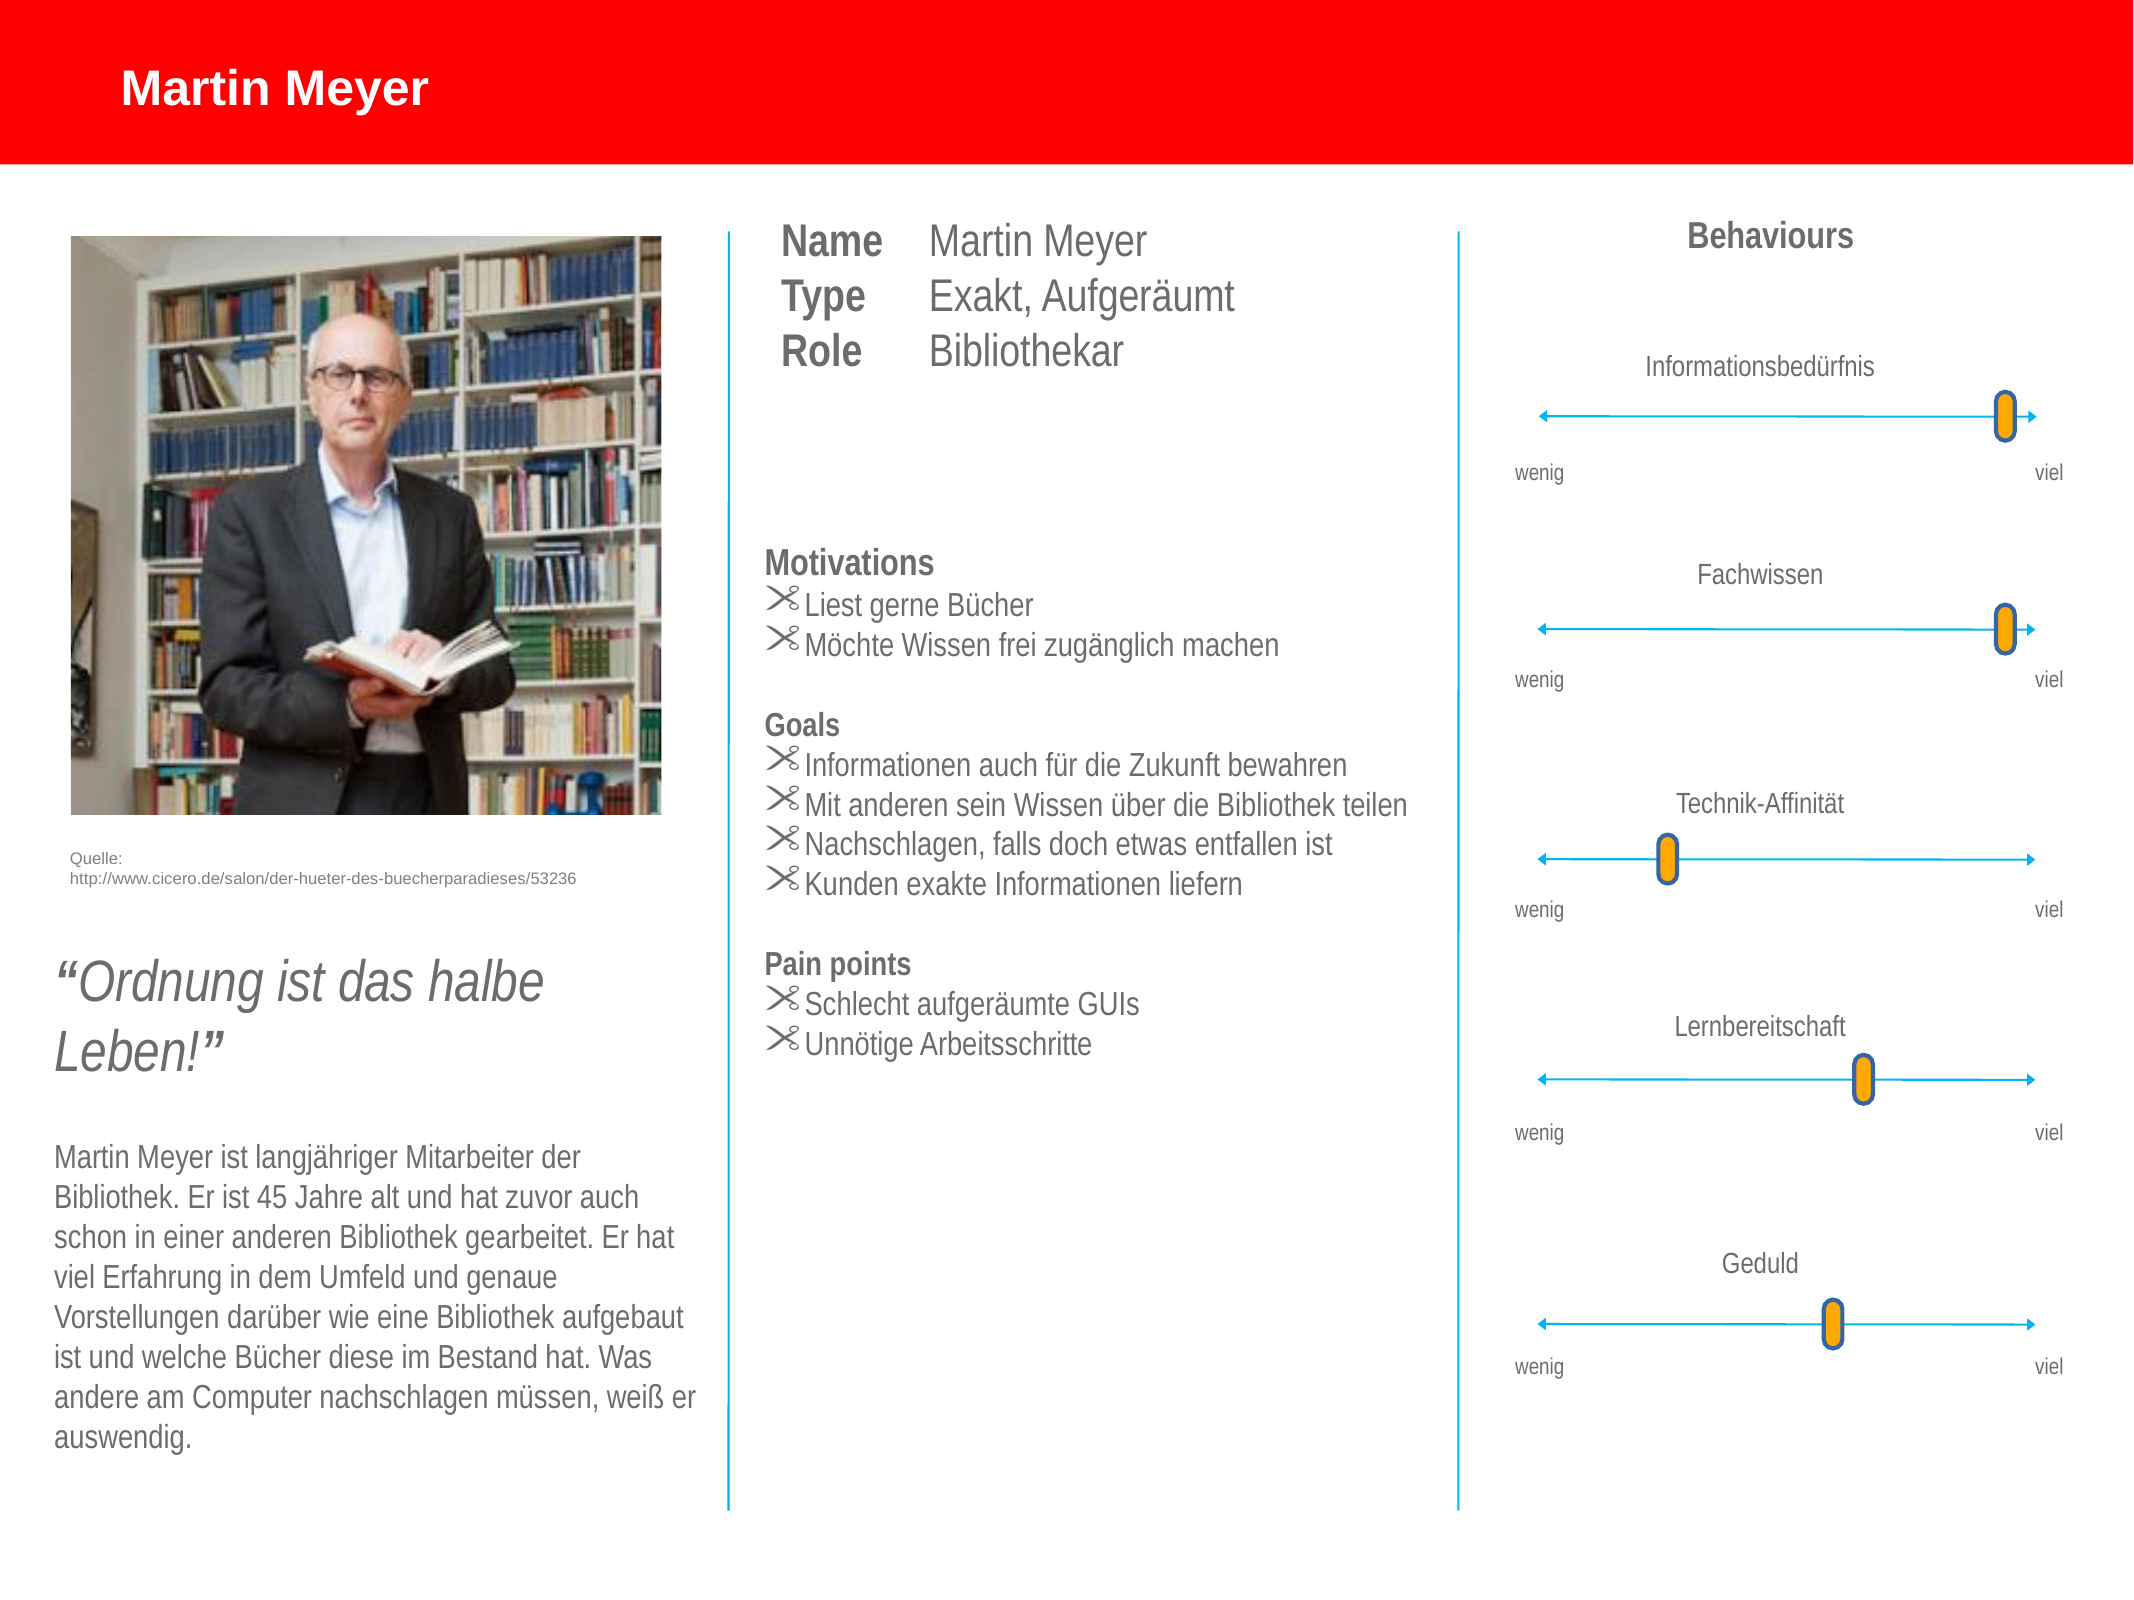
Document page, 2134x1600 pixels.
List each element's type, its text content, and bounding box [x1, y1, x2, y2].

text_box “Ordnung ist das halbe Leben!” [54, 943, 698, 1084]
text_box wenig [1515, 891, 1749, 925]
text_box [1996, 604, 2015, 654]
text_box Fachwissen [1510, 551, 2011, 593]
text_box wenig [1515, 661, 1749, 695]
text_box Quelle: http://www.cicero.de/salon/der-hueter-des-buecherparadieses/53236 [55, 840, 650, 894]
text_box Name Martin Meyer Type Exakt, Aufgeräumt Role Bibliothekar [781, 210, 1513, 376]
text_box [1823, 1299, 1843, 1349]
picture [70, 236, 662, 815]
text_box viel [1805, 661, 2064, 695]
text_box [1854, 1054, 1873, 1104]
text_box Technik-Affinität [1510, 781, 2011, 823]
text_box Martin Meyer [120, 55, 443, 116]
text_box wenig [1515, 1349, 1749, 1382]
text_box [1996, 391, 2015, 441]
text_box Motivations Liest gerne Bücher Möchte Wissen frei zugänglich machen Goals Informationen auch für die Zukunft bewahren Mit anderen sein Wissen über die Bibliothek teilen Nachschlagen, falls doch etwas entfallen ist Kunden exakte Informationen liefern Pain points Schlecht aufgeräumte GUIs Unnötige Arbeitsschritte [764, 477, 1444, 1123]
text_box wenig [1515, 454, 1749, 488]
text_box Behaviours [1511, 210, 2030, 256]
text_box wenig [1515, 1114, 1749, 1147]
text_box viel [1805, 1114, 2064, 1147]
text_box viel [1805, 454, 2064, 488]
text_box viel [1805, 891, 2064, 925]
text_box Geduld [1510, 1240, 2011, 1282]
text_box Martin Meyer ist langjähriger Mitarbeiter der Bibliothek. Er ist 45 Jahre alt und hat zuvor auch schon in einer anderen Bibliothek gearbeitet. Er hat viel Erfahrung in dem Umfeld und genaue Vorstellungen darüber wie eine Bibliothek aufgebaut ist und welche Bücher diese im Bestand hat. Was andere am Computer nachschlagen müssen, weiß er auswendig. [54, 1135, 698, 1455]
text_box [1658, 834, 1678, 884]
text_box [0, 0, 2134, 165]
text_box Informationsbedürfnis [1510, 344, 2011, 386]
text_box viel [1805, 1349, 2064, 1382]
text_box Lernbereitschaft [1510, 1004, 2011, 1046]
